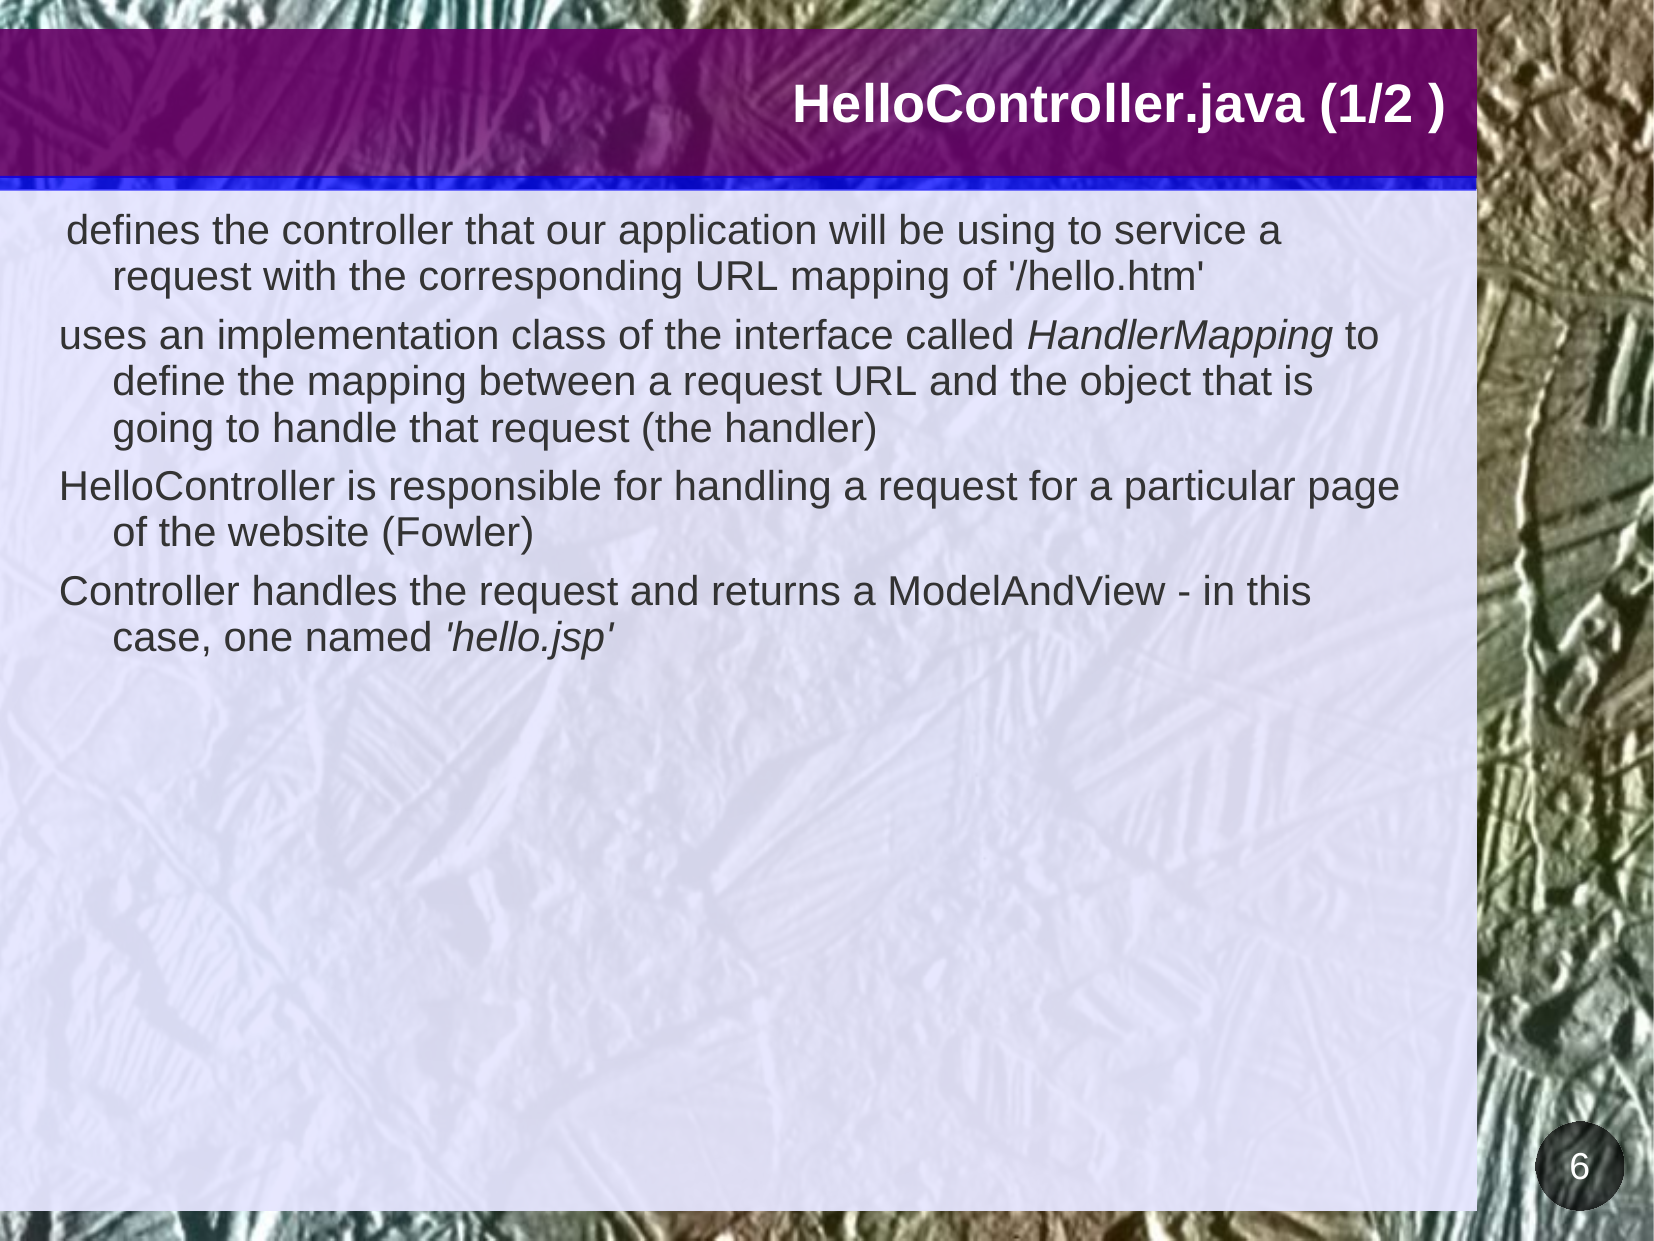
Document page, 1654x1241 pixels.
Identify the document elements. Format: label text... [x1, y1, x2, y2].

list defines the controller that our application will be using to service a request with the corresponding URL mapping of '/hello.htm' uses an implementation class of the interface called HandlerMapping to define the mapping between a request URL and the object that is going to handle that request (the handler) HelloController is responsible for handling a request for a particular page of the website (Fowler) Controller handles the request and returns a ModelAndView - in this case, one named 'hello.jsp' [59, 206, 1418, 1152]
title HelloController.java (1/2 ) [29, 59, 1447, 148]
picture [0, 0, 1654, 1241]
